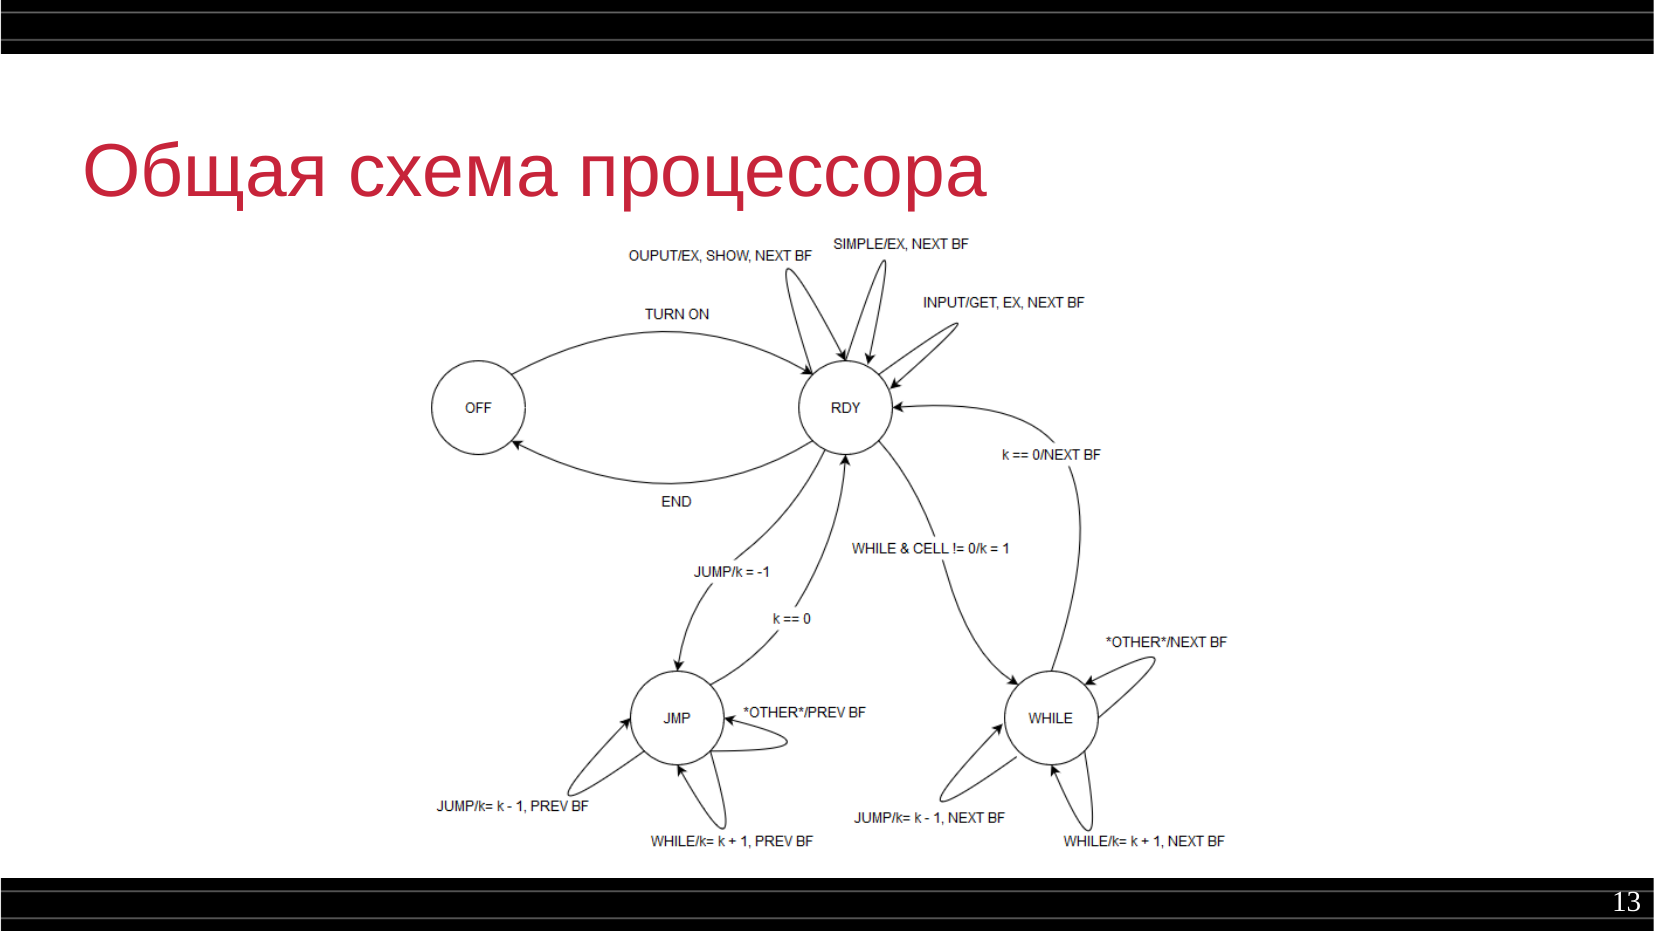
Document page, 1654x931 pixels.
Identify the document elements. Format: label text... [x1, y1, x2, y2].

picture [0, 0, 1654, 54]
title Общая схема процессора [82, 92, 1571, 248]
picture [423, 235, 1231, 851]
picture [0, 878, 1654, 931]
